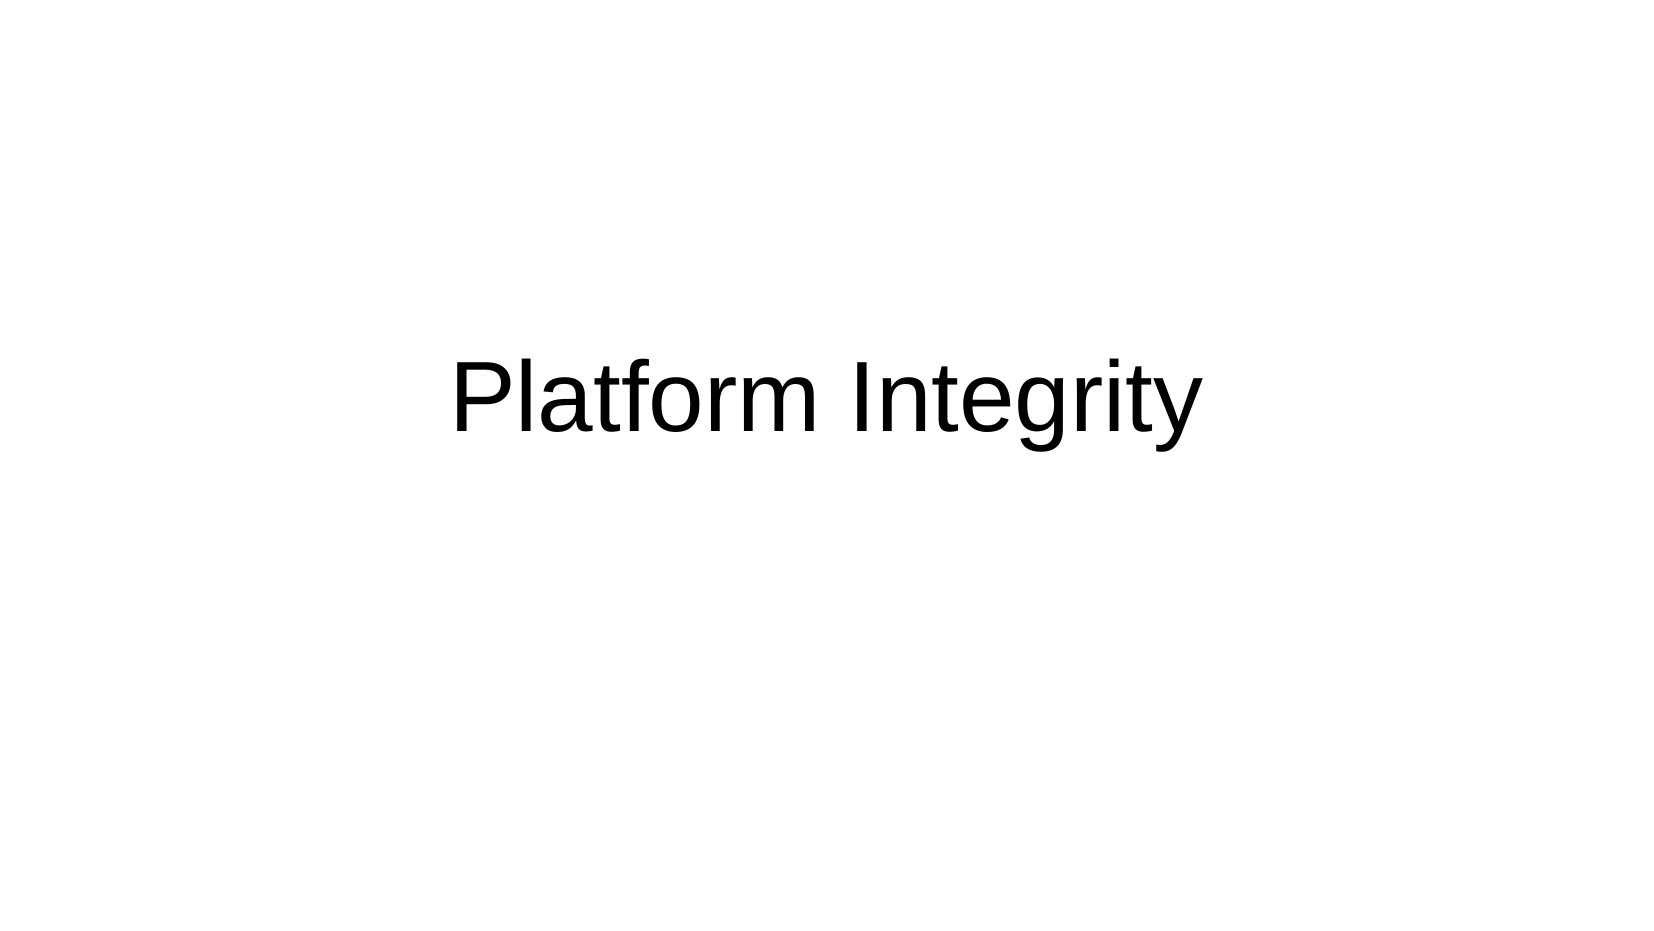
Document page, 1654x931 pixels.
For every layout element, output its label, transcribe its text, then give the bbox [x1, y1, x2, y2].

subtitle Platform Integrity [82, 37, 1571, 757]
